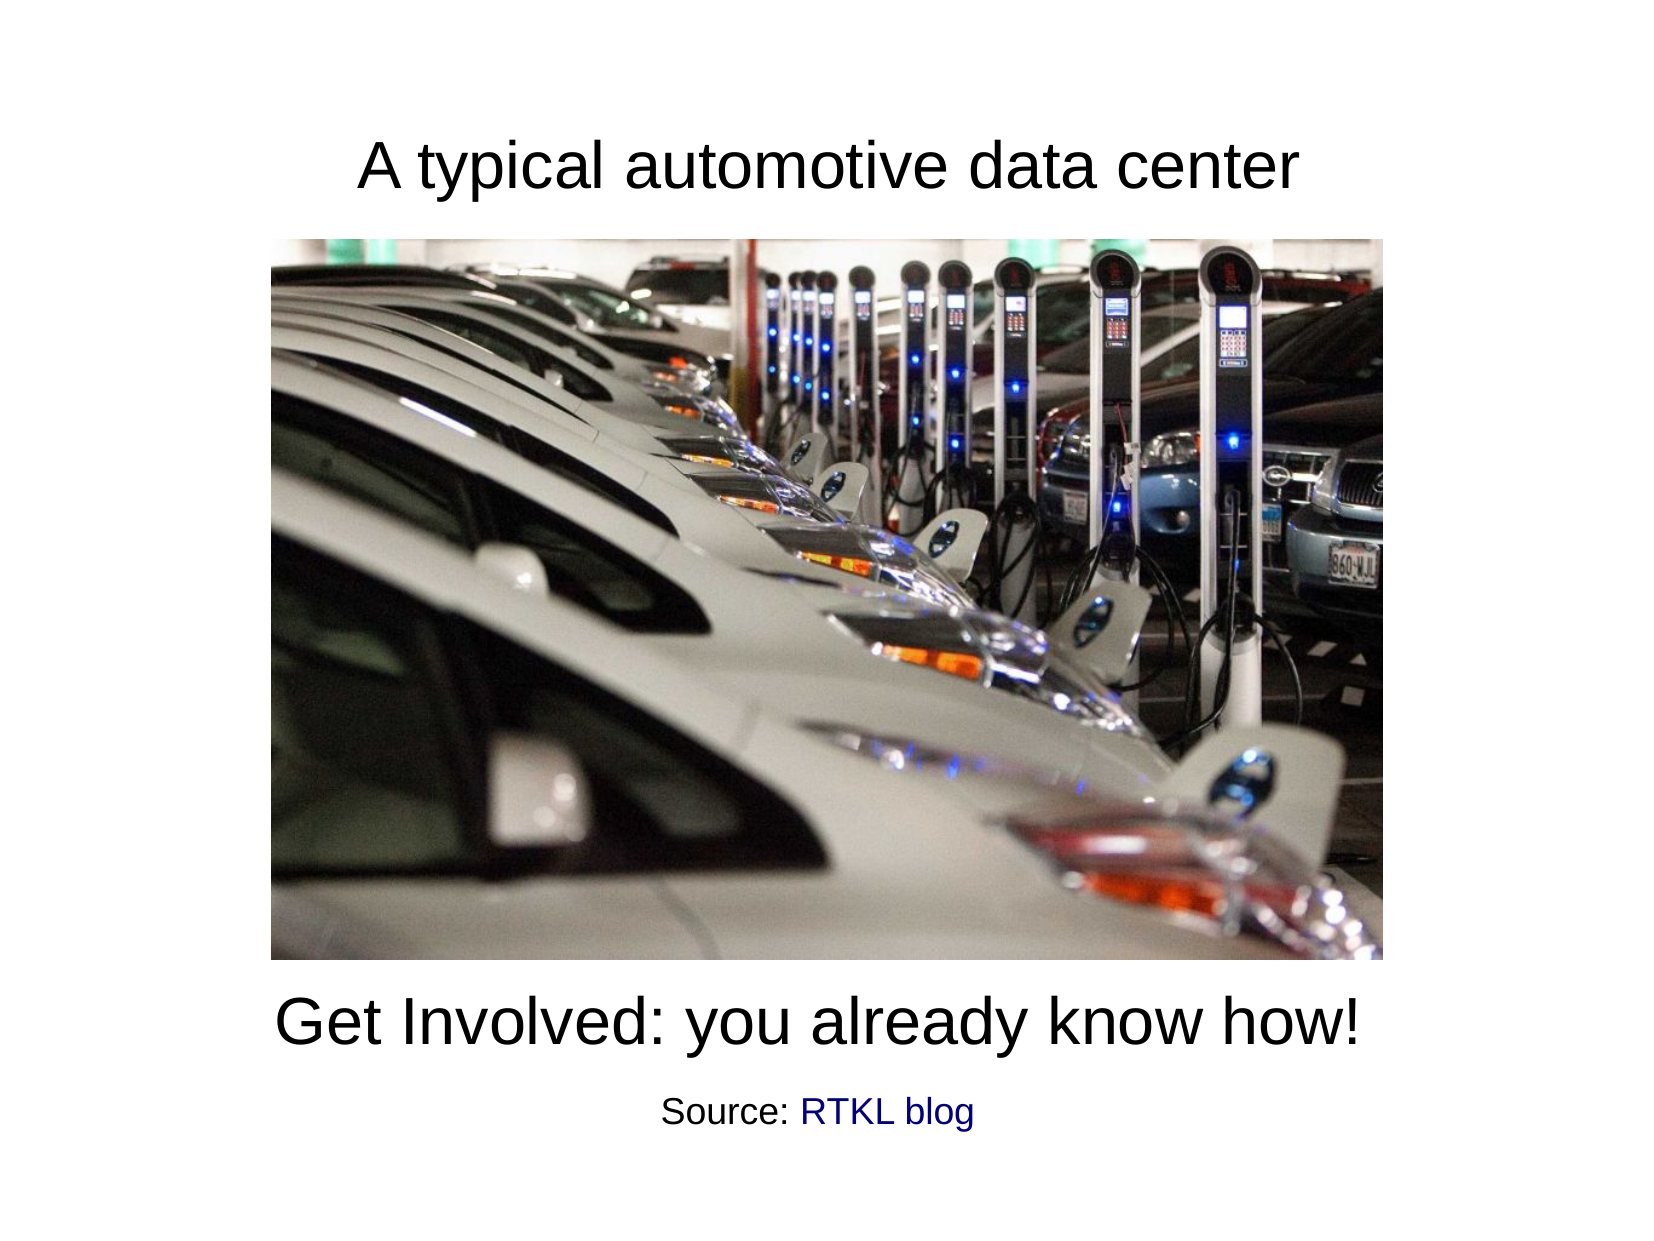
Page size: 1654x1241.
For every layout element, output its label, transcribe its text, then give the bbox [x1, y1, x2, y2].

text_box Source: RTKL blog [645, 1083, 991, 1141]
text_box A typical automotive data center [343, 120, 1321, 211]
title Get Involved: you already know how! [75, 917, 1564, 1126]
picture [271, 239, 1383, 960]
